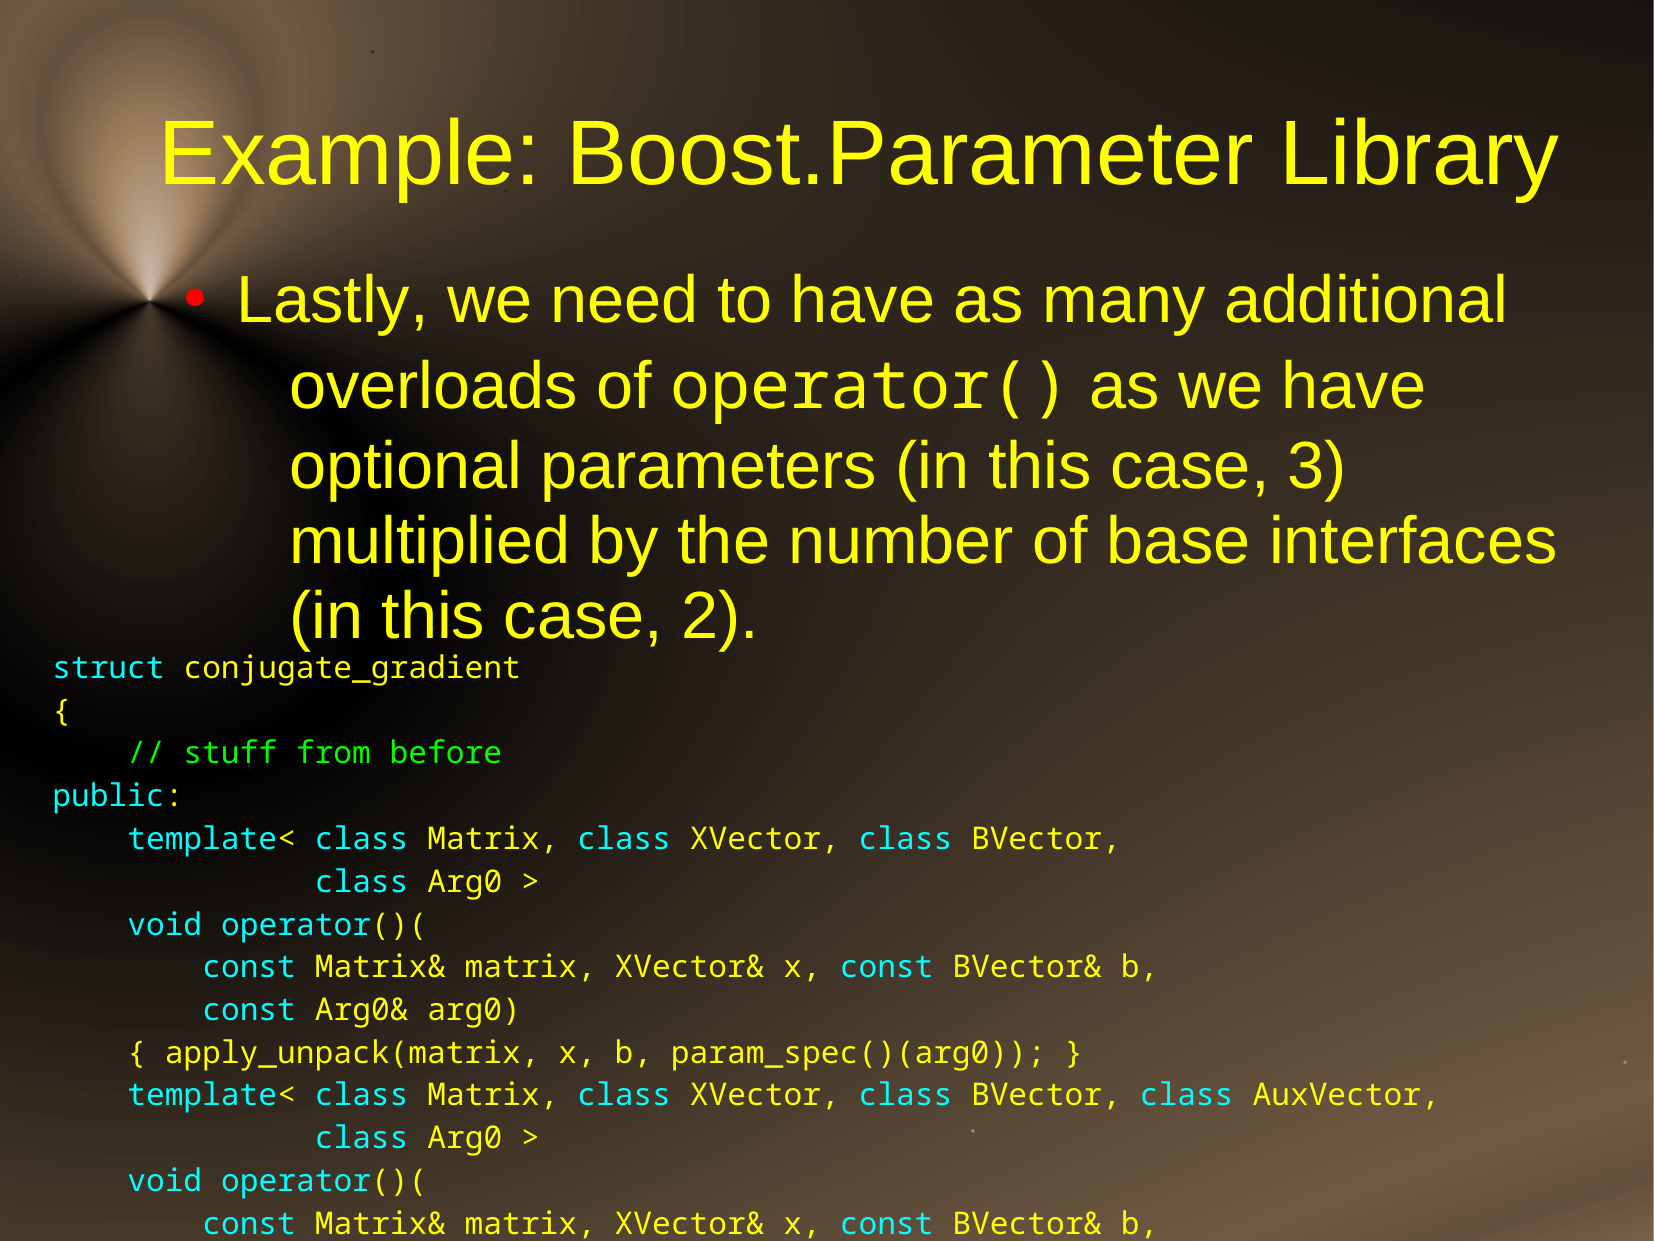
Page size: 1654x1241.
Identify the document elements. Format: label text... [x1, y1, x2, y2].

list Lastly, we need to have as many additional overloads of operator() as we have optional parameters (in this case, 3) multiplied by the number of base interfaces (in this case, 2). [147, 262, 1571, 637]
picture [0, 0, 1654, 1241]
title Example: Boost.Parameter Library [150, 49, 1571, 257]
text_box struct conjugate_gradient { // stuff from before public: template< class Matrix, class XVector, class BVector, class Arg0 > void operator()( const Matrix& matrix, XVector& x, const BVector& b, const Arg0& arg0) { apply_unpack(matrix, x, b, param_spec()(arg0)); } template< class Matrix, class XVector, class BVector, class AuxVector, class Arg0 > void operator()( const Matrix& matrix, XVector& x, const BVector& b, AuxVector& r, AuxVector& p, AuxVector& q, const Arg0& arg0) { apply_unpack(matrix, x, b, r, p, q, param_spec()(arg0)); } // ...and so on for (Arg0, Arg1) and (Arg0, Arg1, Arg2) }; [37, 637, 1613, 1241]
